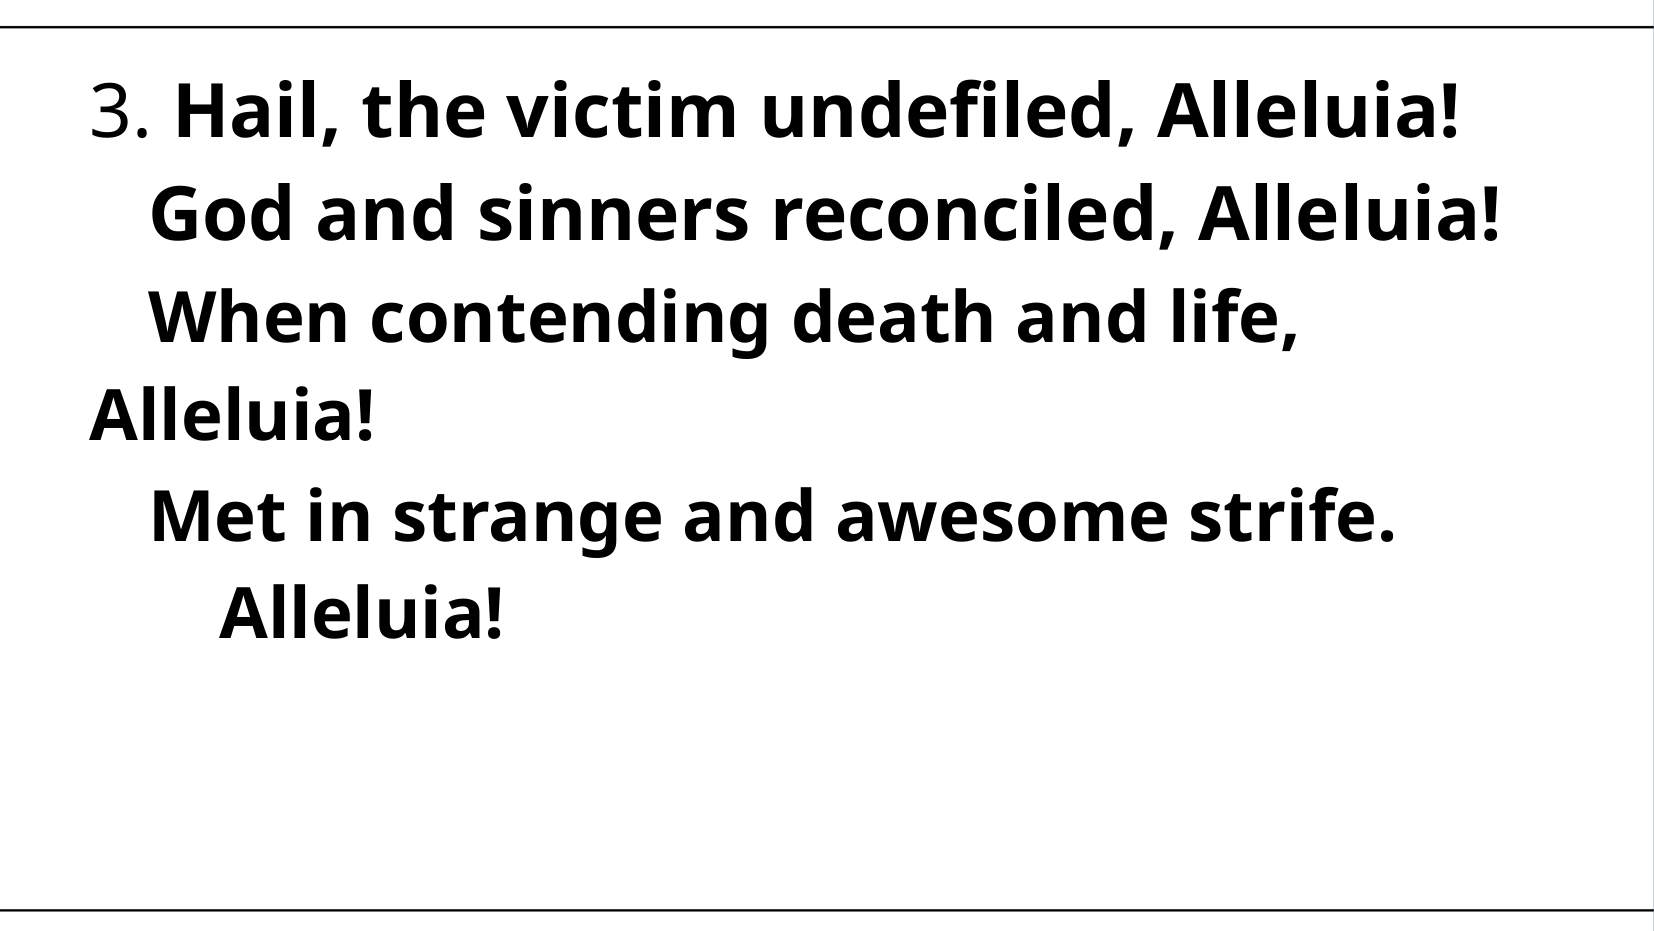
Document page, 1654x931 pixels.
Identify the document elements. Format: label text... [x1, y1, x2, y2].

text_box 3. Hail, the victim undefiled, Alleluia! God and sinners reconciled, Alleluia! When contending death and life, Alleluia! Met in strange and awesome strife. Alleluia! [75, 50, 1576, 559]
picture [0, 0, 1654, 931]
